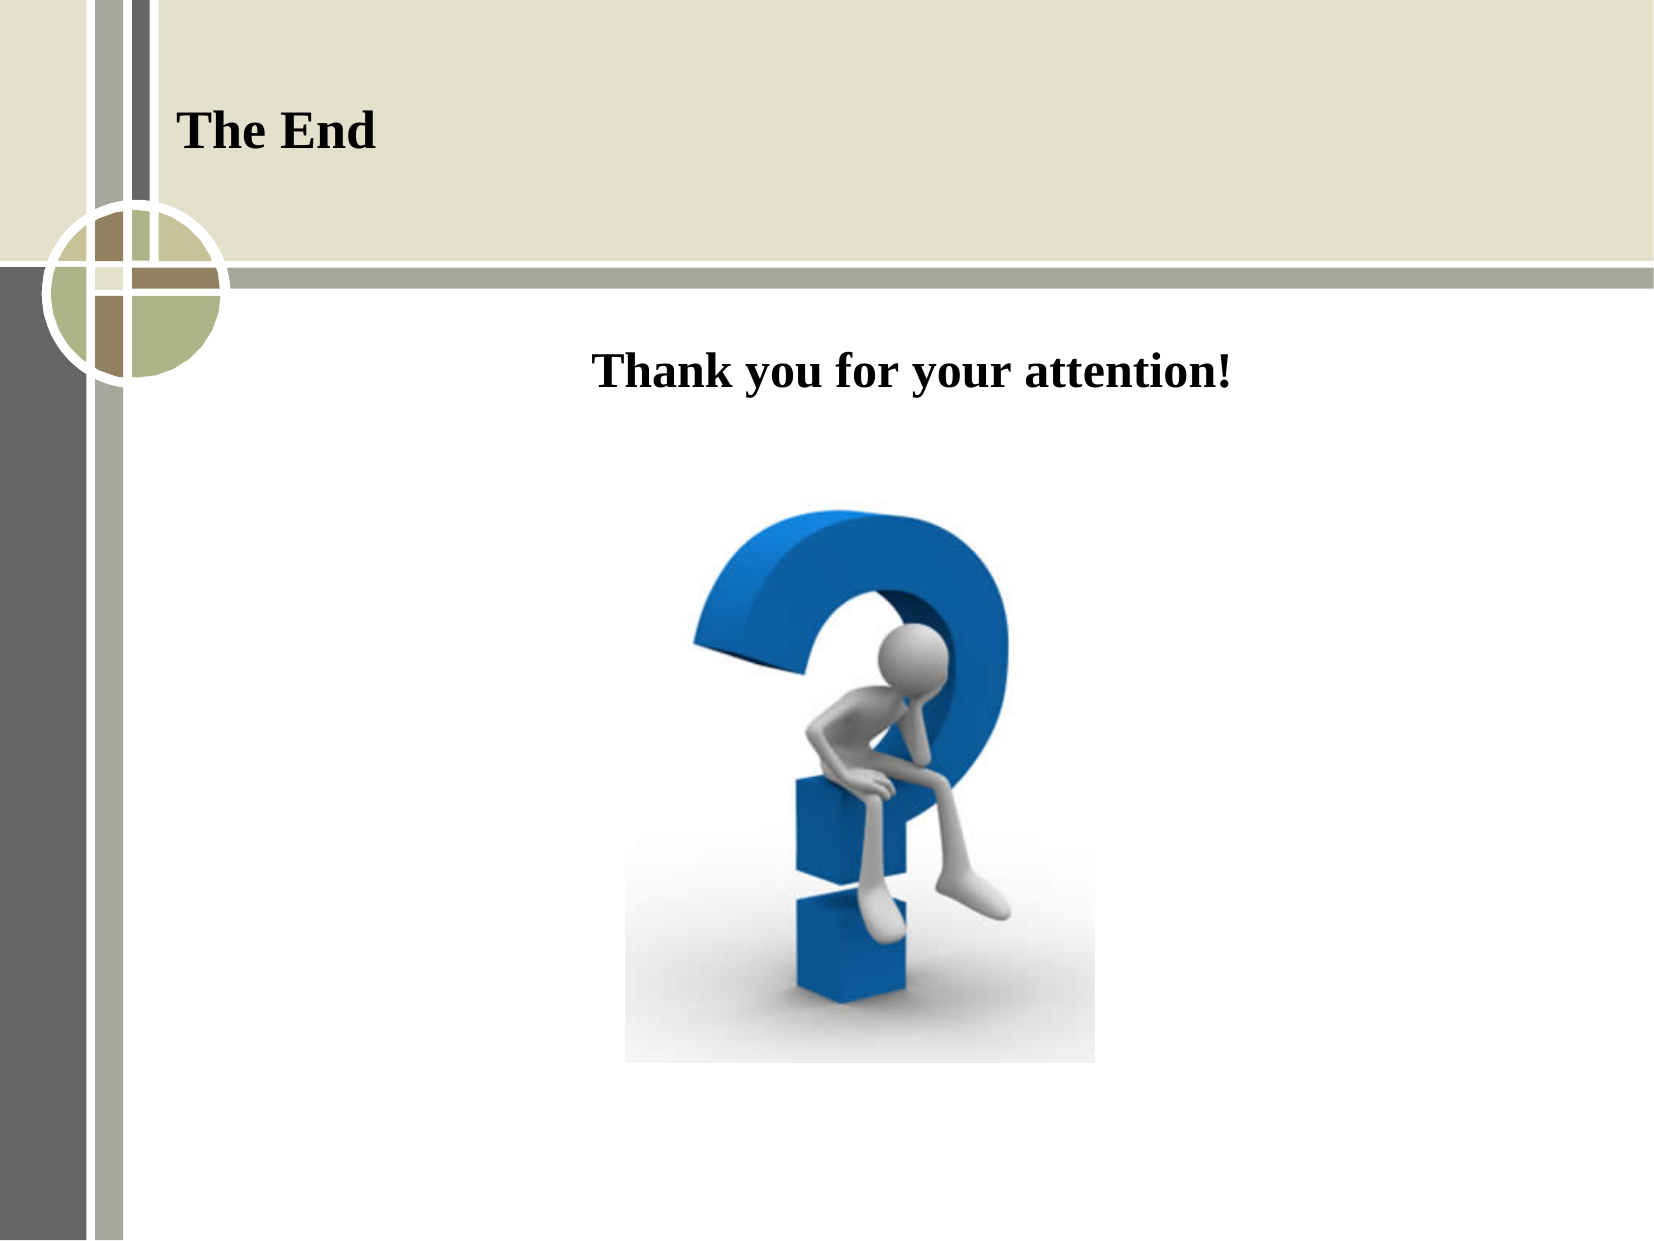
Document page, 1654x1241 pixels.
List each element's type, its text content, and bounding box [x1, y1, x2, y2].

list Thank you for your attention! [170, 343, 1583, 1137]
picture [625, 477, 1095, 1063]
title The End [176, 27, 1589, 235]
